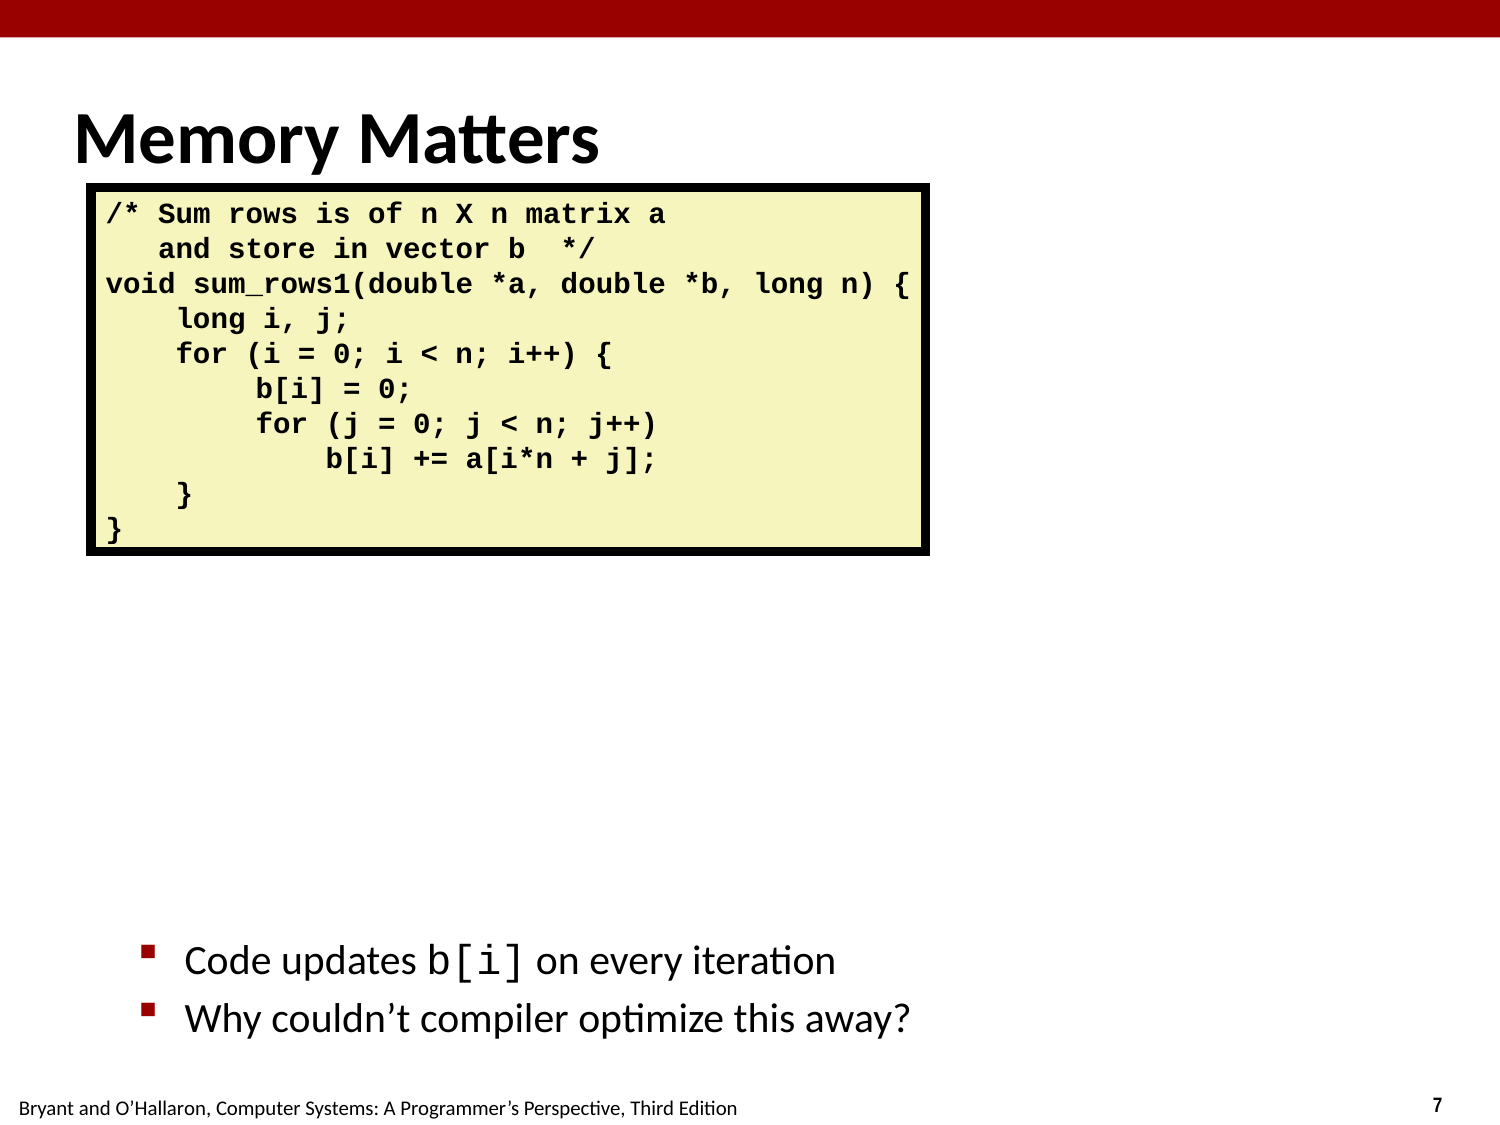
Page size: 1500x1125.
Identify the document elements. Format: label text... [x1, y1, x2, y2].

text_box /* Sum rows is of n X n matrix a and store in vector b */ void sum_rows1(double *a, double *b, long n) { long i, j; for (i = 0; i < n; i++) { b[i] = 0; for (j = 0; j < n; j++) b[i] += a[i*n + j]; } } [90, 187, 926, 552]
list Code updates b[i] on every iteration Why couldn’t compiler optimize this away? [47, 924, 1411, 1058]
title Memory Matters [58, 71, 1304, 197]
